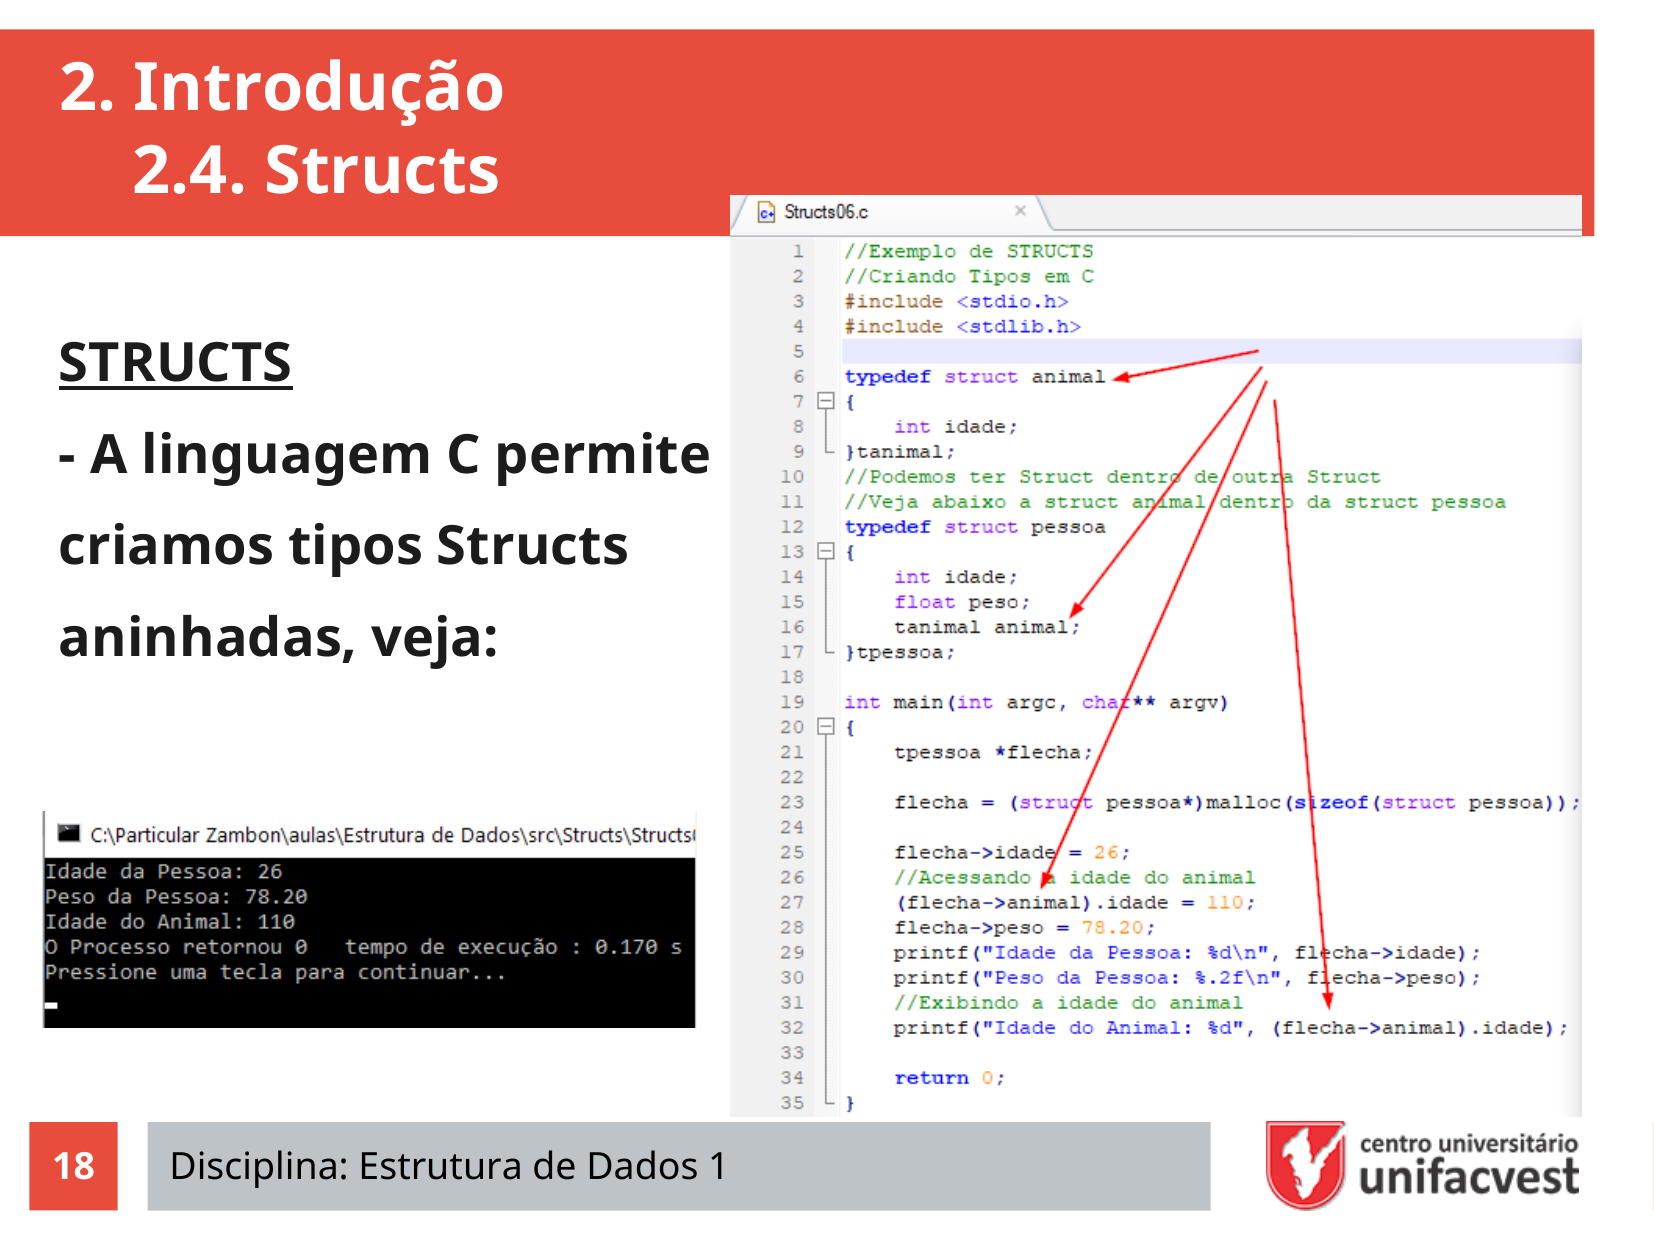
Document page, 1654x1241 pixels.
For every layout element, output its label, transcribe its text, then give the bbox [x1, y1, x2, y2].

picture [42, 811, 697, 1028]
picture [730, 195, 1582, 1117]
text_box [1238, 1120, 1654, 1212]
title 2. Introdução 2.4. Structs [59, 59, 1595, 207]
picture [1266, 1121, 1579, 1211]
list STRUCTS - A linguagem C permite criamos tipos Structs aninhadas, veja: [59, 324, 730, 1093]
text_box Disciplina: Estrutura de Dados 1 [154, 1132, 1205, 1196]
